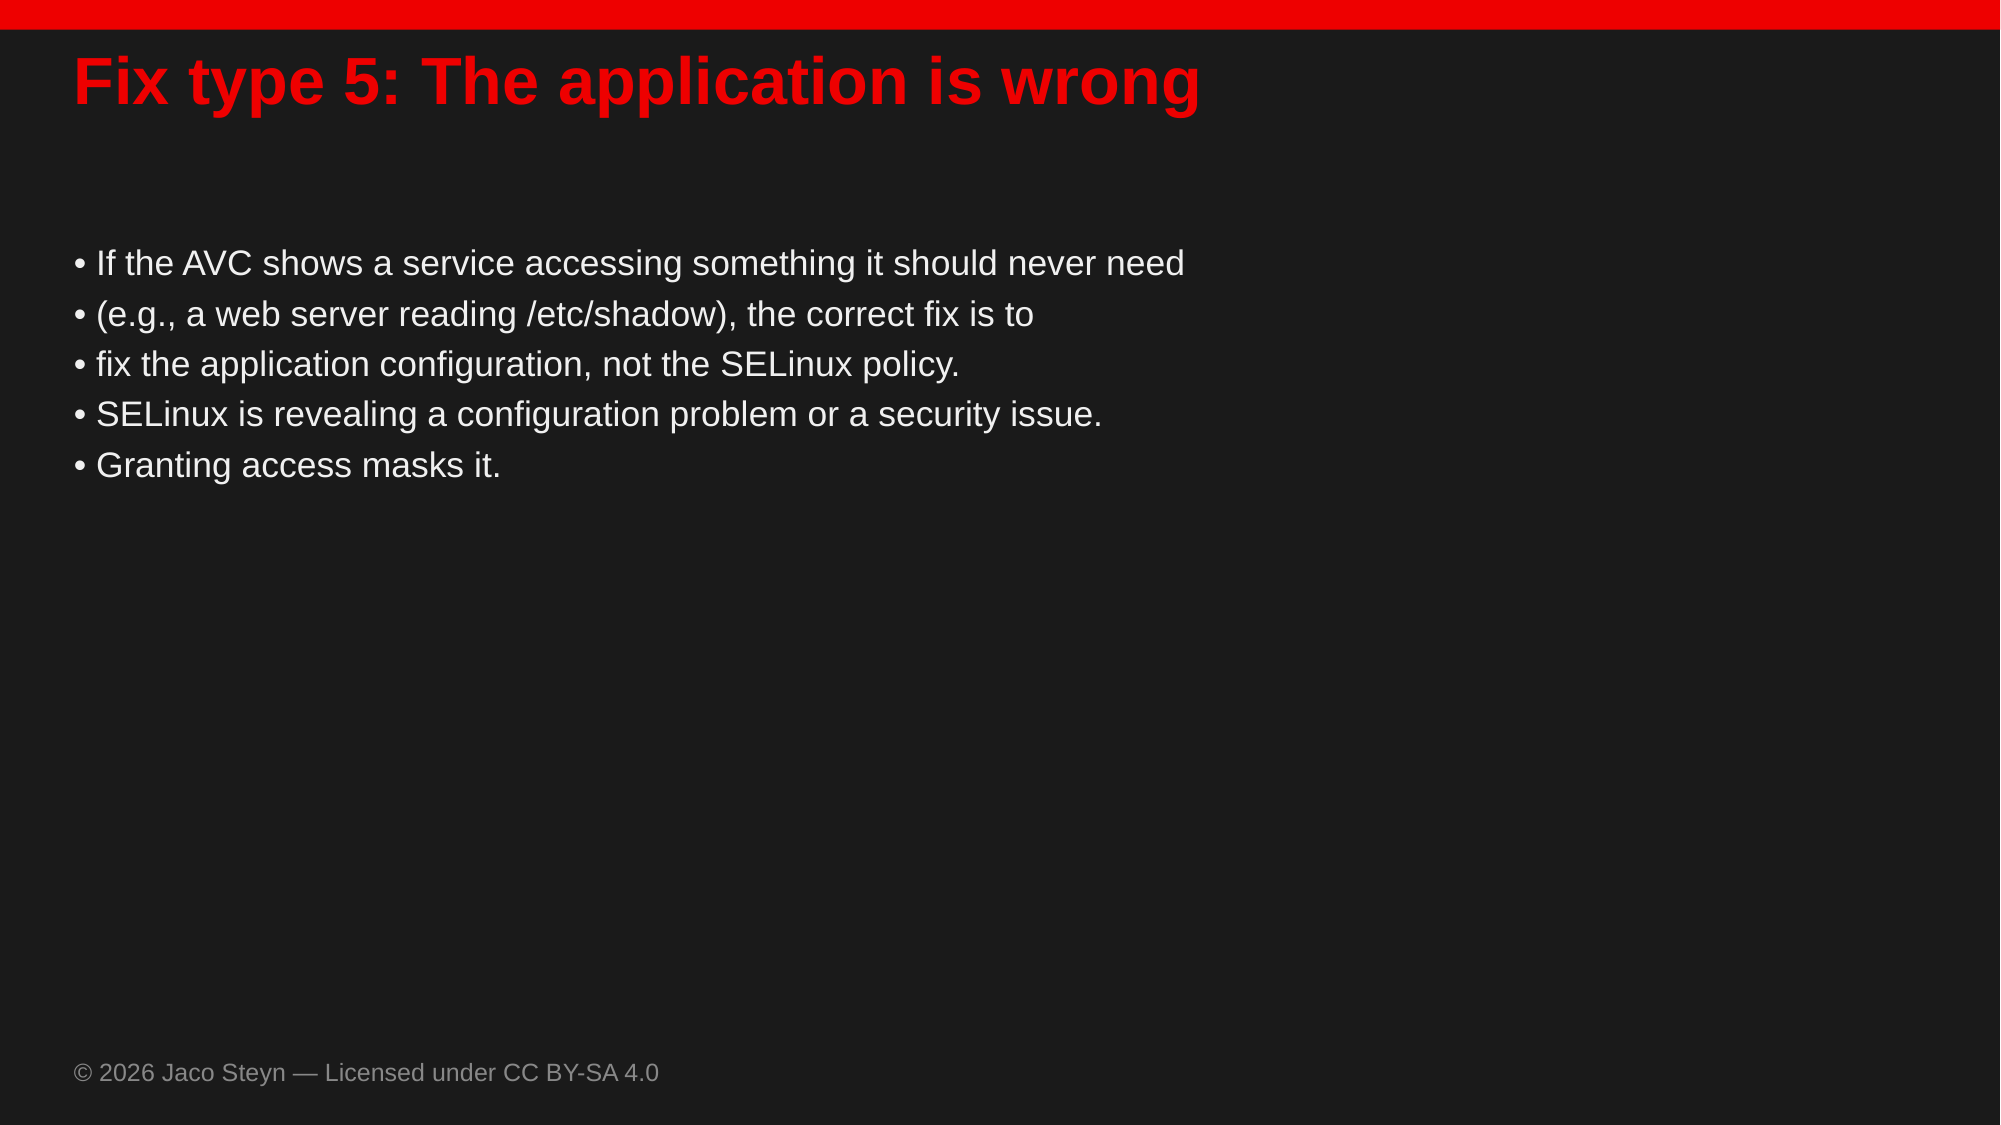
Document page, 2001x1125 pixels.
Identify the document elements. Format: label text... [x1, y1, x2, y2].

text_box Fix type 5: The application is wrong [59, 36, 1942, 208]
text_box [0, 0, 2001, 30]
text_box • If the AVC shows a service accessing something it should never need • (e.g., a web server reading /etc/shadow), the correct fix is to • fix the application configuration, not the SELinux policy. • SELinux is revealing a configuration problem or a security issue. • Granting access masks it. [59, 236, 1942, 1037]
text_box © 2026 Jaco Steyn — Licensed under CC BY-SA 4.0 [59, 1051, 1942, 1093]
